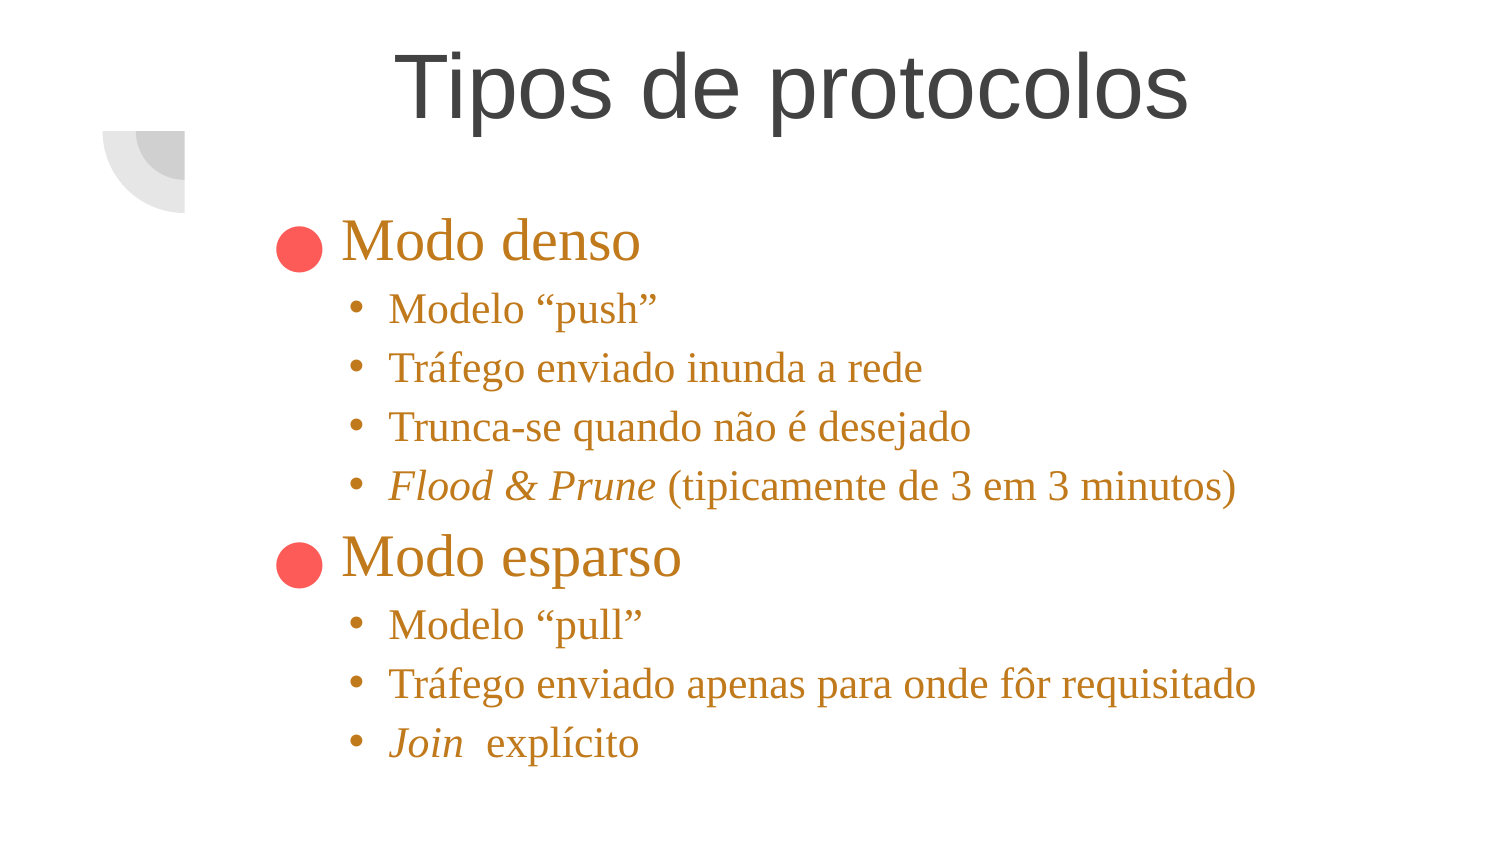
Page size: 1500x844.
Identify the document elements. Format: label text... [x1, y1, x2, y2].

list Modo denso Modelo “push” Tráfego enviado inunda a rede Trunca-se quando não é desejado Flood & Prune (tipicamente de 3 em 3 minutos) Modo esparso Modelo “pull” Tráfego enviado apenas para onde fôr requisitado Join explícito [87, 196, 1437, 779]
title Tipos de protocolos [216, 0, 1370, 164]
